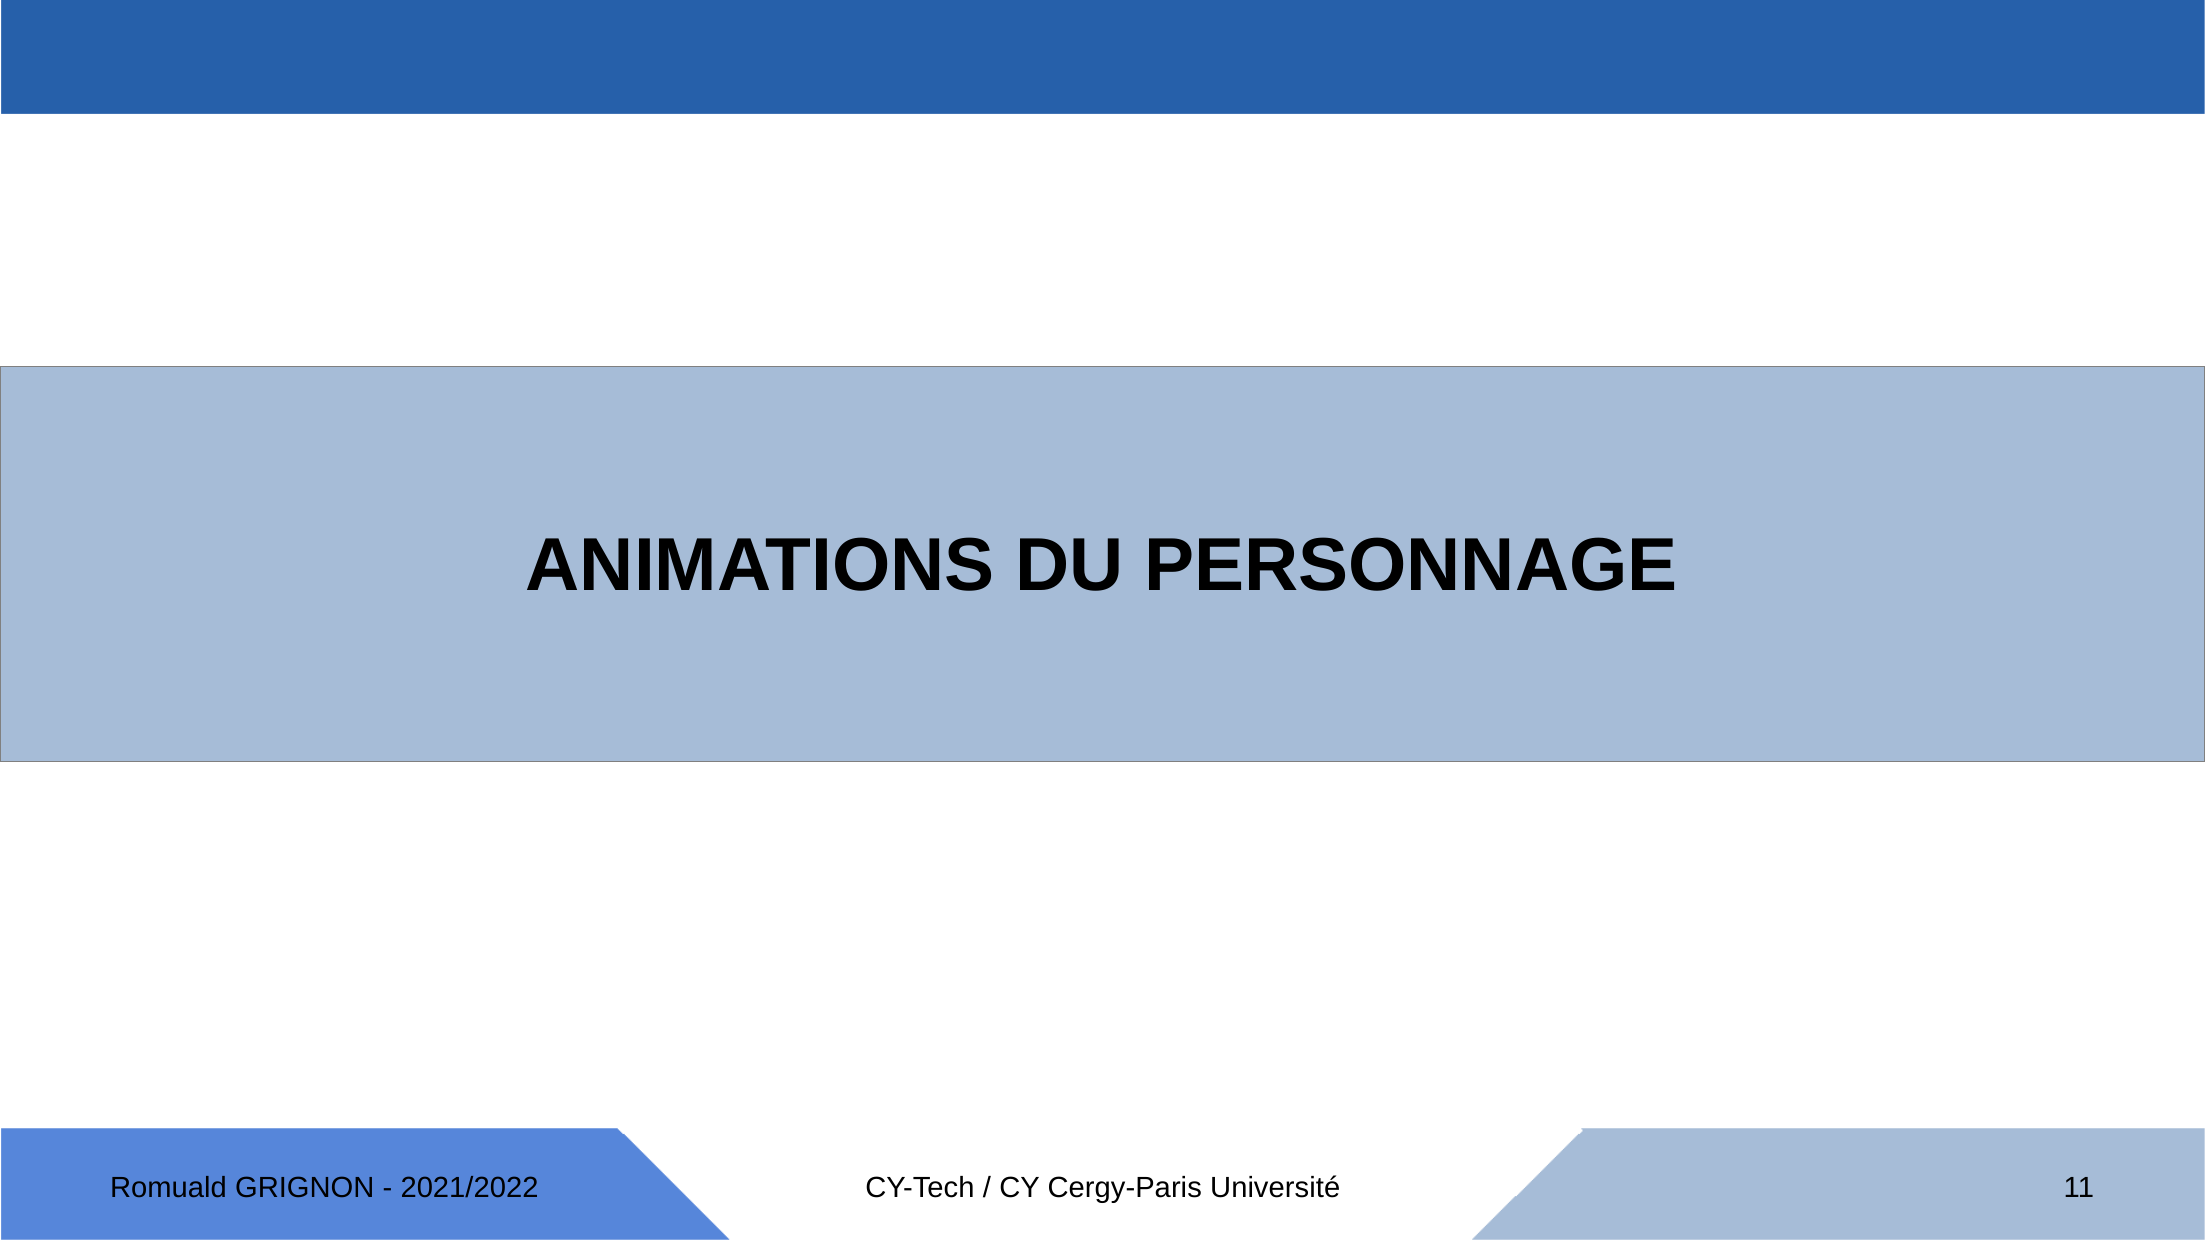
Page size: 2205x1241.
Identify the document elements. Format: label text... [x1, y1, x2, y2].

picture [0, 0, 2205, 366]
picture [0, 762, 2205, 1241]
text_box ANIMATIONS DU PERSONNAGE [0, 366, 2205, 762]
